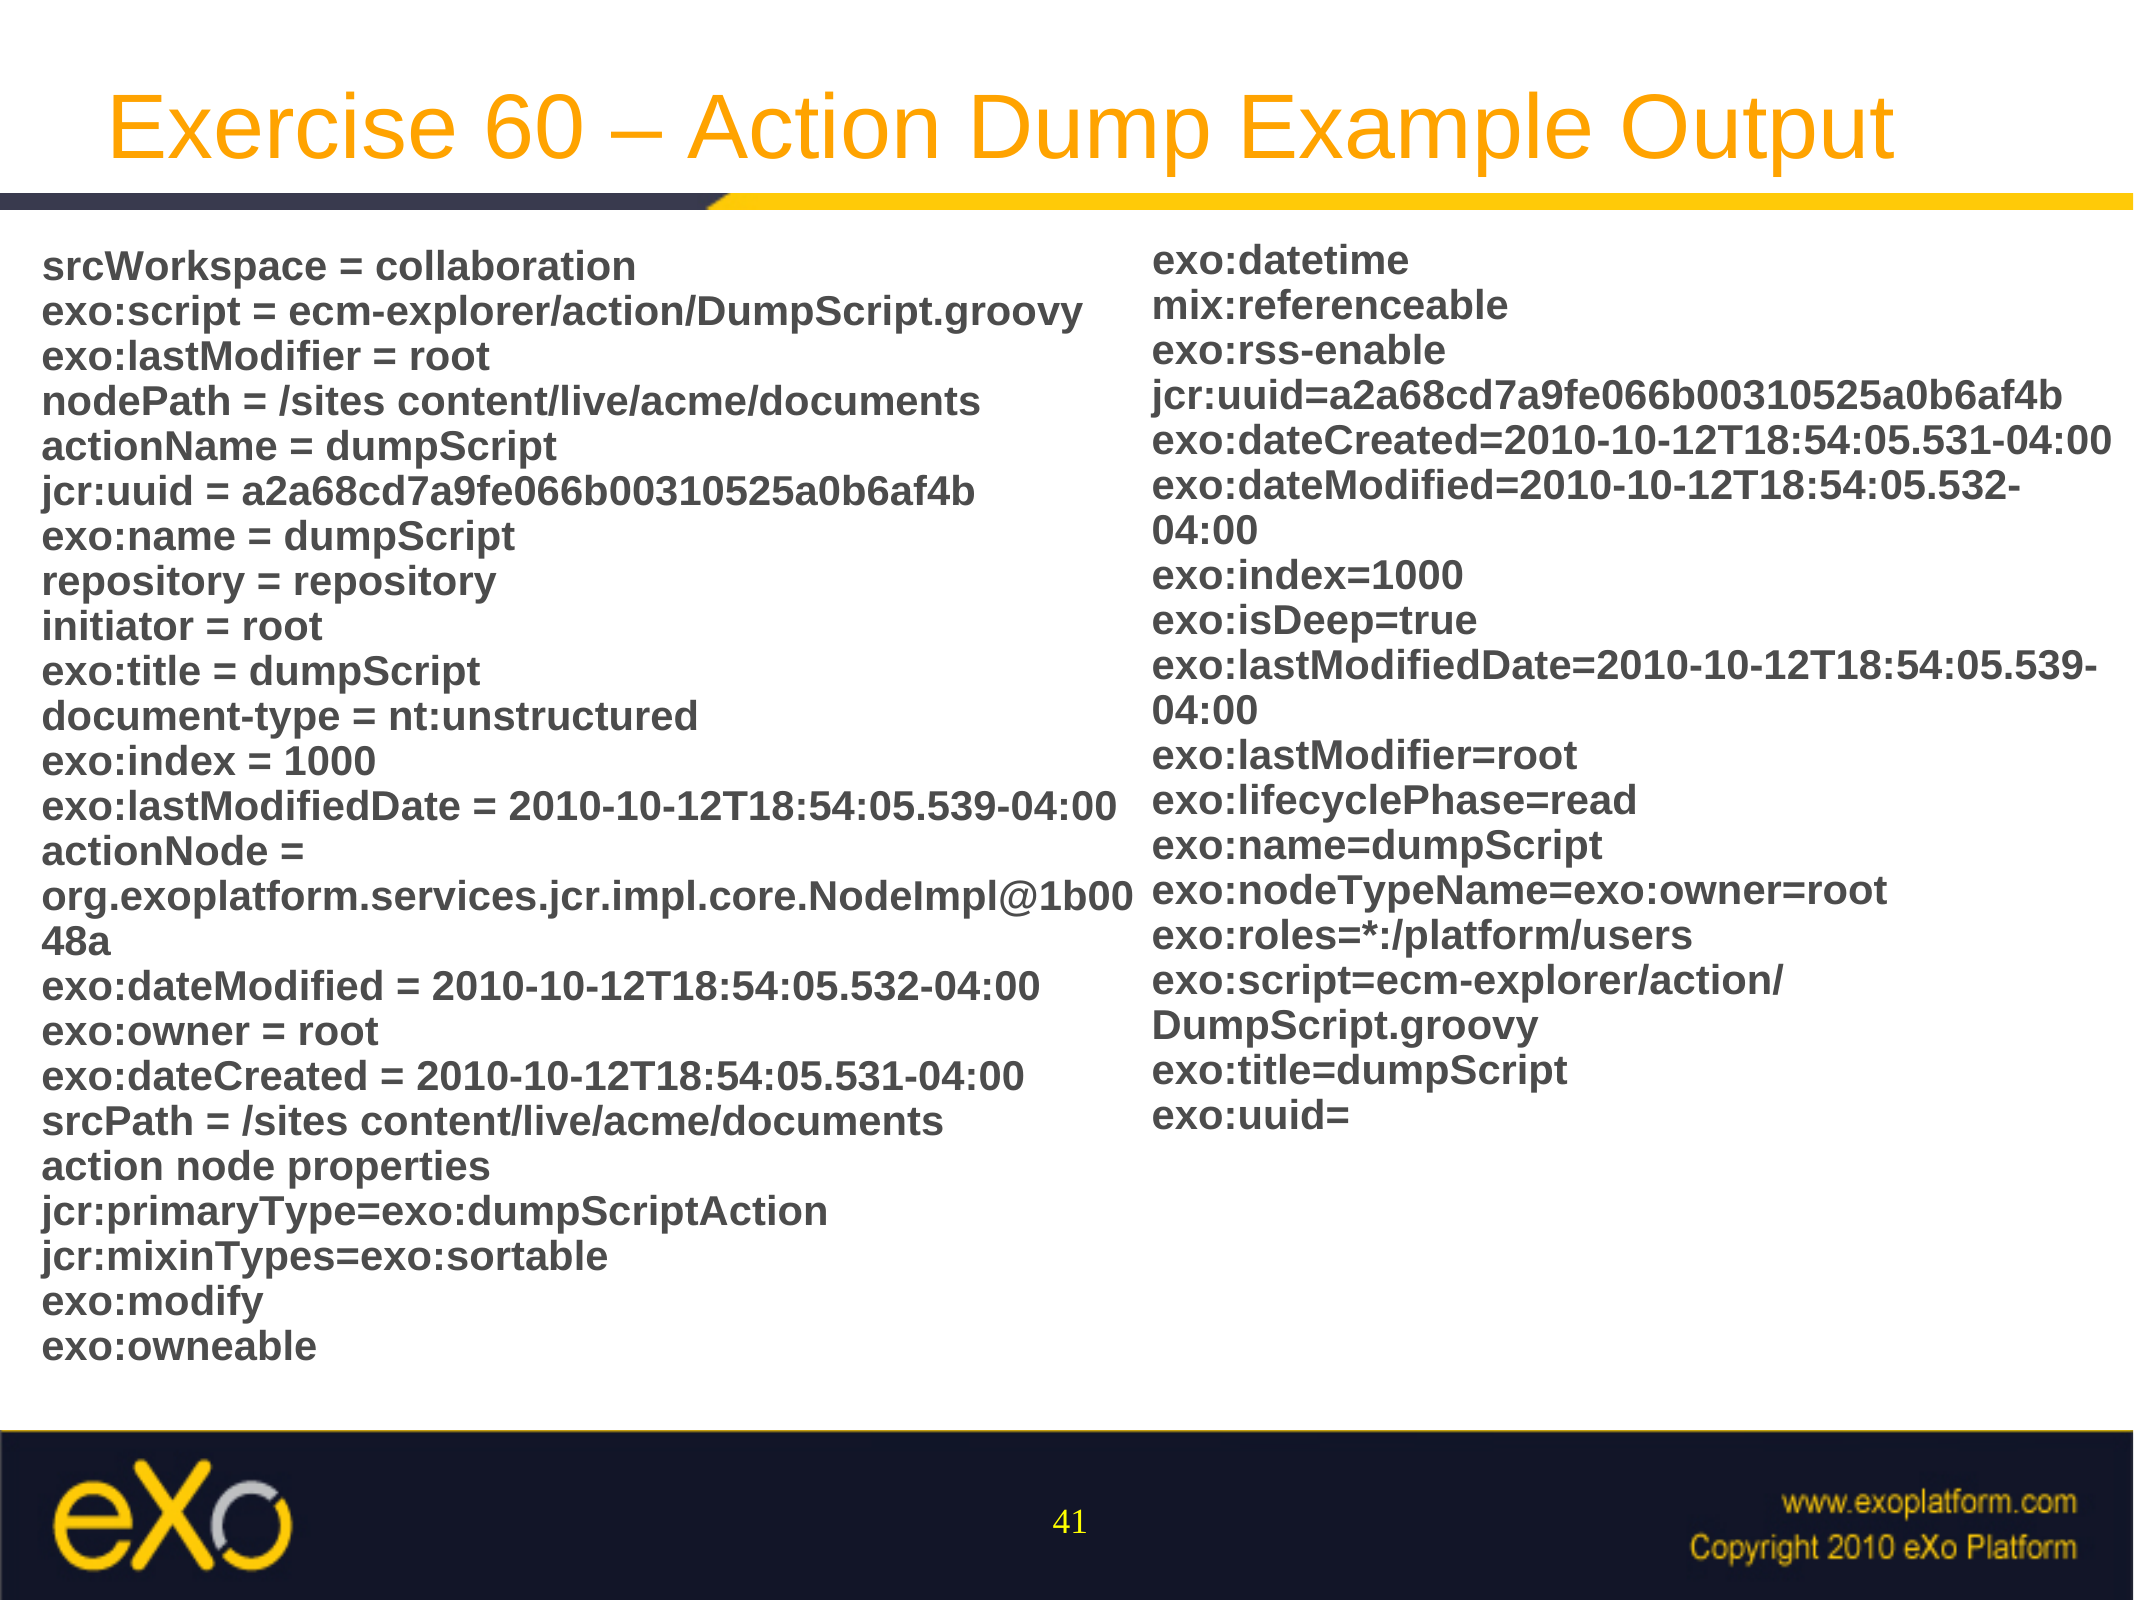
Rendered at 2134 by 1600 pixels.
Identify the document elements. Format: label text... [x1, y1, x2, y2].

picture [0, 1430, 2134, 1600]
text_box exo:datetime mix:referenceable exo:rss-enable jcr:uuid=a2a68cd7a9fe066b00310525a0b6af4b exo:dateCreated=2010-10-12T18:54:05.531-04:00 exo:dateModified=2010-10-12T18:54:05.532-04:00 exo:index=1000 exo:isDeep=true exo:lastModifiedDate=2010-10-12T18:54:05.539-04:00 exo:lastModifier=root exo:lifecyclePhase=read exo:name=dumpScript exo:nodeTypeName=exo:owner=root exo:roles=*:/platform/users exo:script=ecm-explorer/action/DumpScript.groovy exo:title=dumpScript exo:uuid= [1151, 238, 2115, 1388]
picture [0, 193, 2134, 210]
text_box Exercise 60 – Action Dump Example Output [106, 63, 2027, 194]
text_box srcWorkspace = collaboration exo:script = ecm-explorer/action/DumpScript.groovy exo:lastModifier = root nodePath = /sites content/live/acme/documents actionName = dumpScript jcr:uuid = a2a68cd7a9fe066b00310525a0b6af4b exo:name = dumpScript repository = repository initiator = root exo:title = dumpScript document-type = nt:unstructured exo:index = 1000 exo:lastModifiedDate = 2010-10-12T18:54:05.539-04:00 actionNode = org.exoplatform.services.jcr.impl.core.NodeImpl@1b0048a exo:dateModified = 2010-10-12T18:54:05.532-04:00 exo:owner = root exo:dateCreated = 2010-10-12T18:54:05.531-04:00 srcPath = /sites content/live/acme/documents action node properties jcr:primaryType=exo:dumpScriptAction jcr:mixinTypes=exo:sortable exo:modify exo:owneable [41, 244, 1152, 1394]
